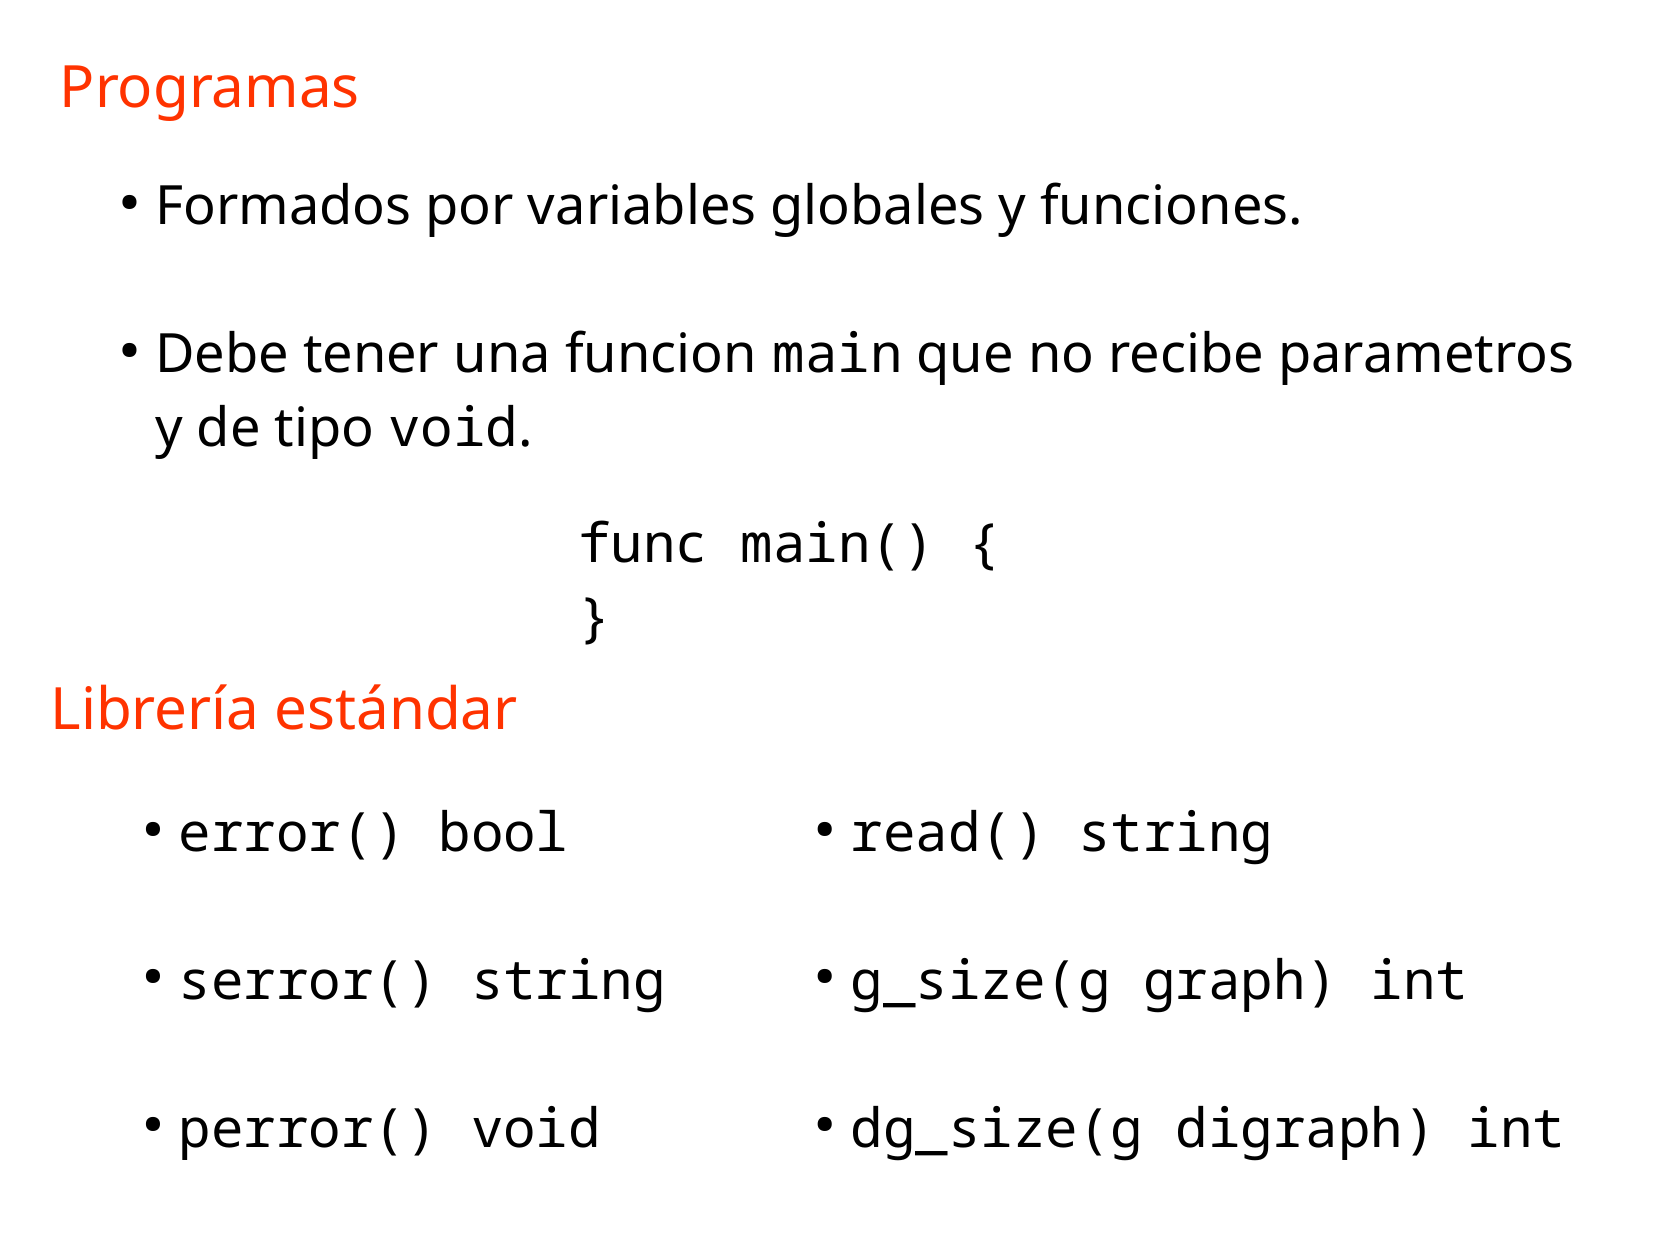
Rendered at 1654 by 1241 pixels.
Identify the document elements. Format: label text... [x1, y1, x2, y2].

text_box read() string g_size(g graph) int dg_size(g digraph) int [800, 785, 1581, 1128]
text_box Librería estándar [35, 660, 1581, 760]
text_box func main() { } [563, 497, 1016, 643]
text_box Programas [45, 38, 1591, 139]
text_box Formados por variables globales y funciones. Debe tener una funcion main que no recibe parametros y de tipo void. [105, 159, 1591, 436]
text_box error() bool serror() string perror() void [128, 785, 682, 1128]
